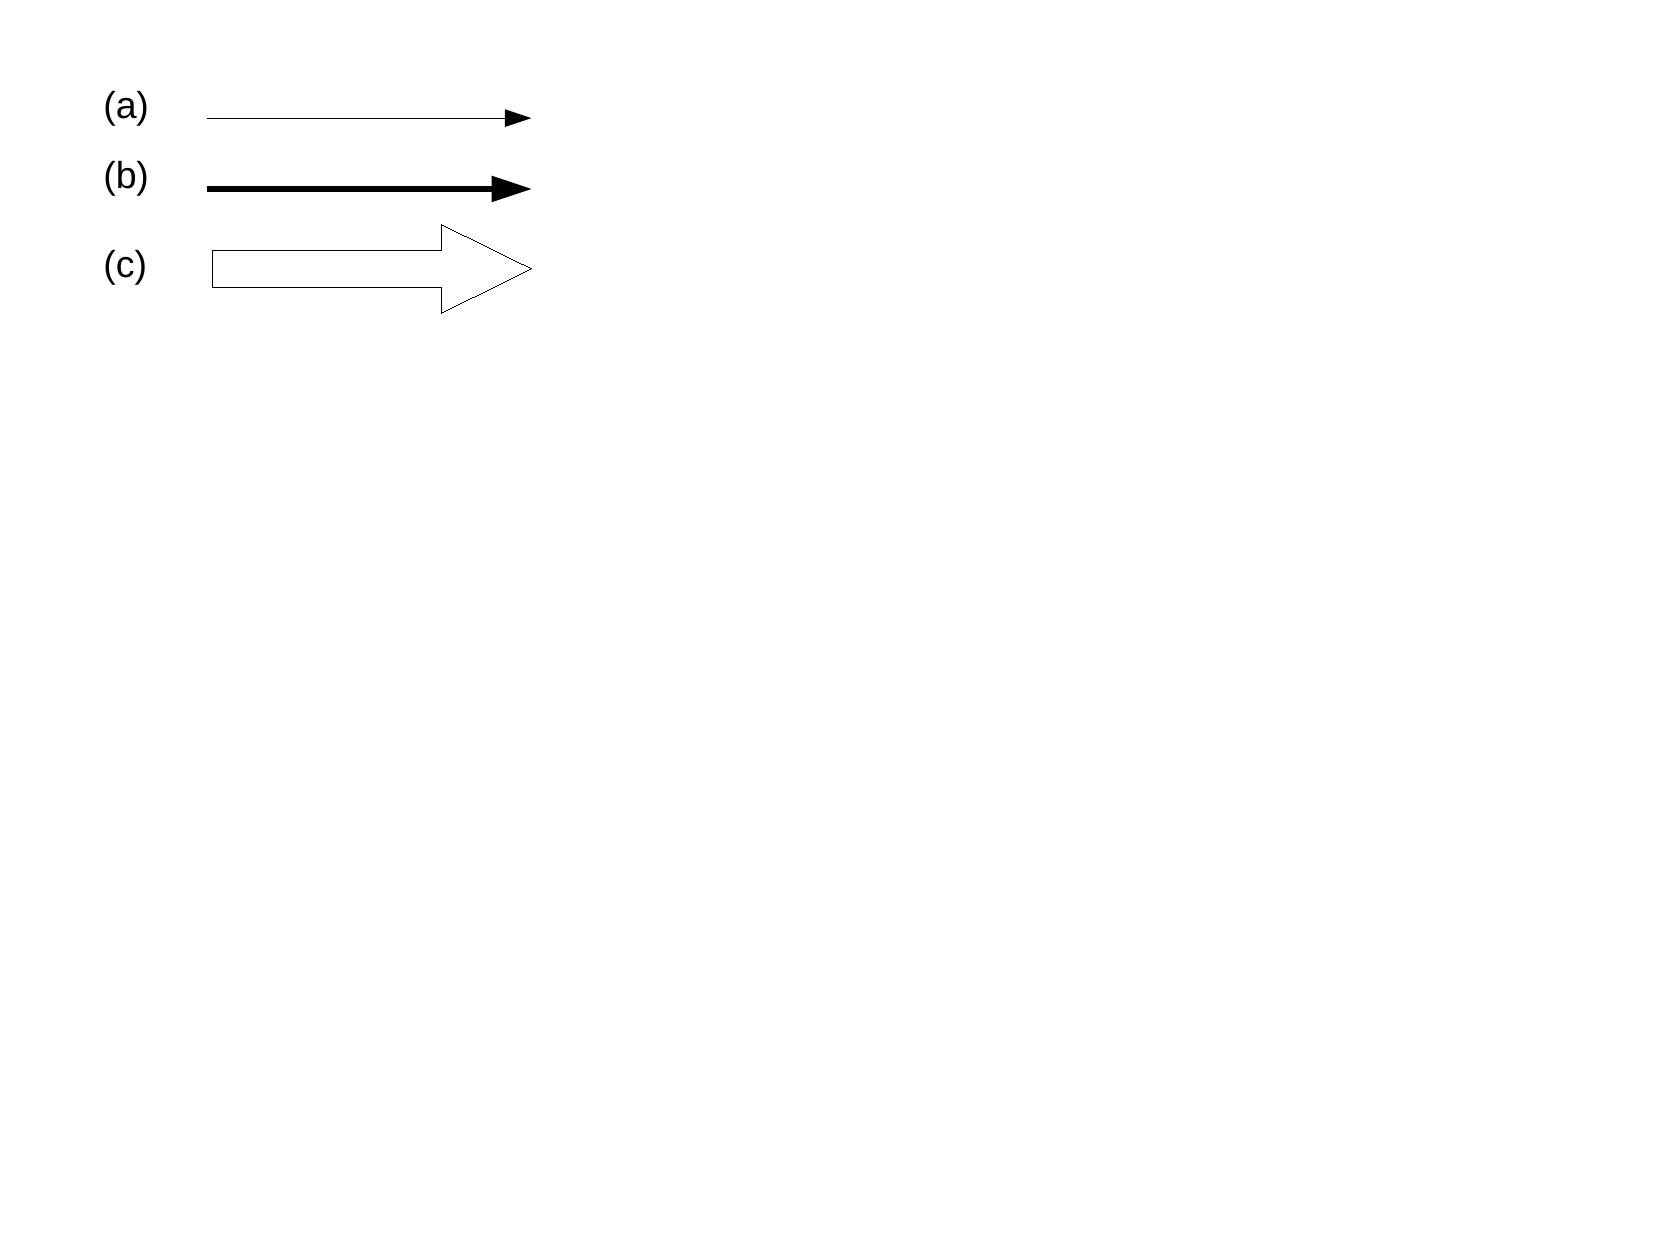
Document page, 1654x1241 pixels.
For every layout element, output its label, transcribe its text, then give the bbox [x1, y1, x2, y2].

text_box (b) [88, 147, 164, 205]
text_box (c) [88, 236, 162, 294]
text_box (a) [88, 76, 164, 134]
